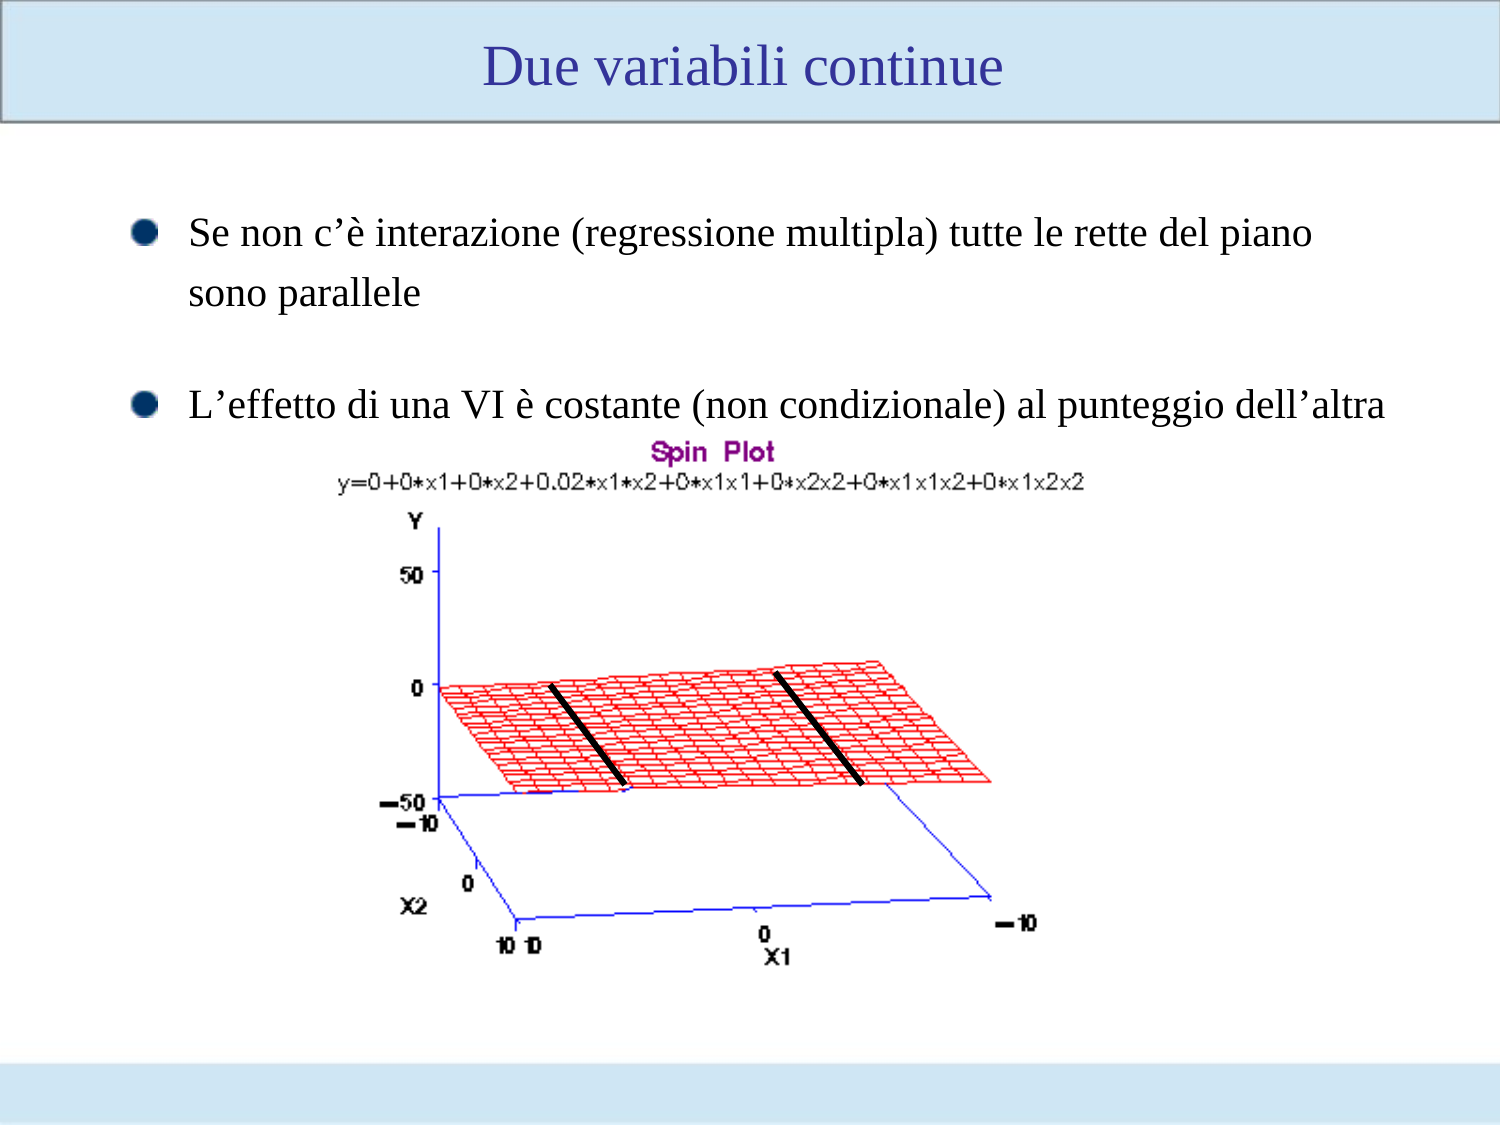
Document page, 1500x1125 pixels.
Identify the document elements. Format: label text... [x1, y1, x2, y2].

picture [0, 0, 1500, 1125]
title Due variabili continue [262, 12, 1225, 113]
text_box Se non c’è interazione (regressione multipla) tutte le rette del piano sono parallele L’effetto di una VI è costante (non condizionale) al punteggio dell’altra [112, 187, 1413, 436]
